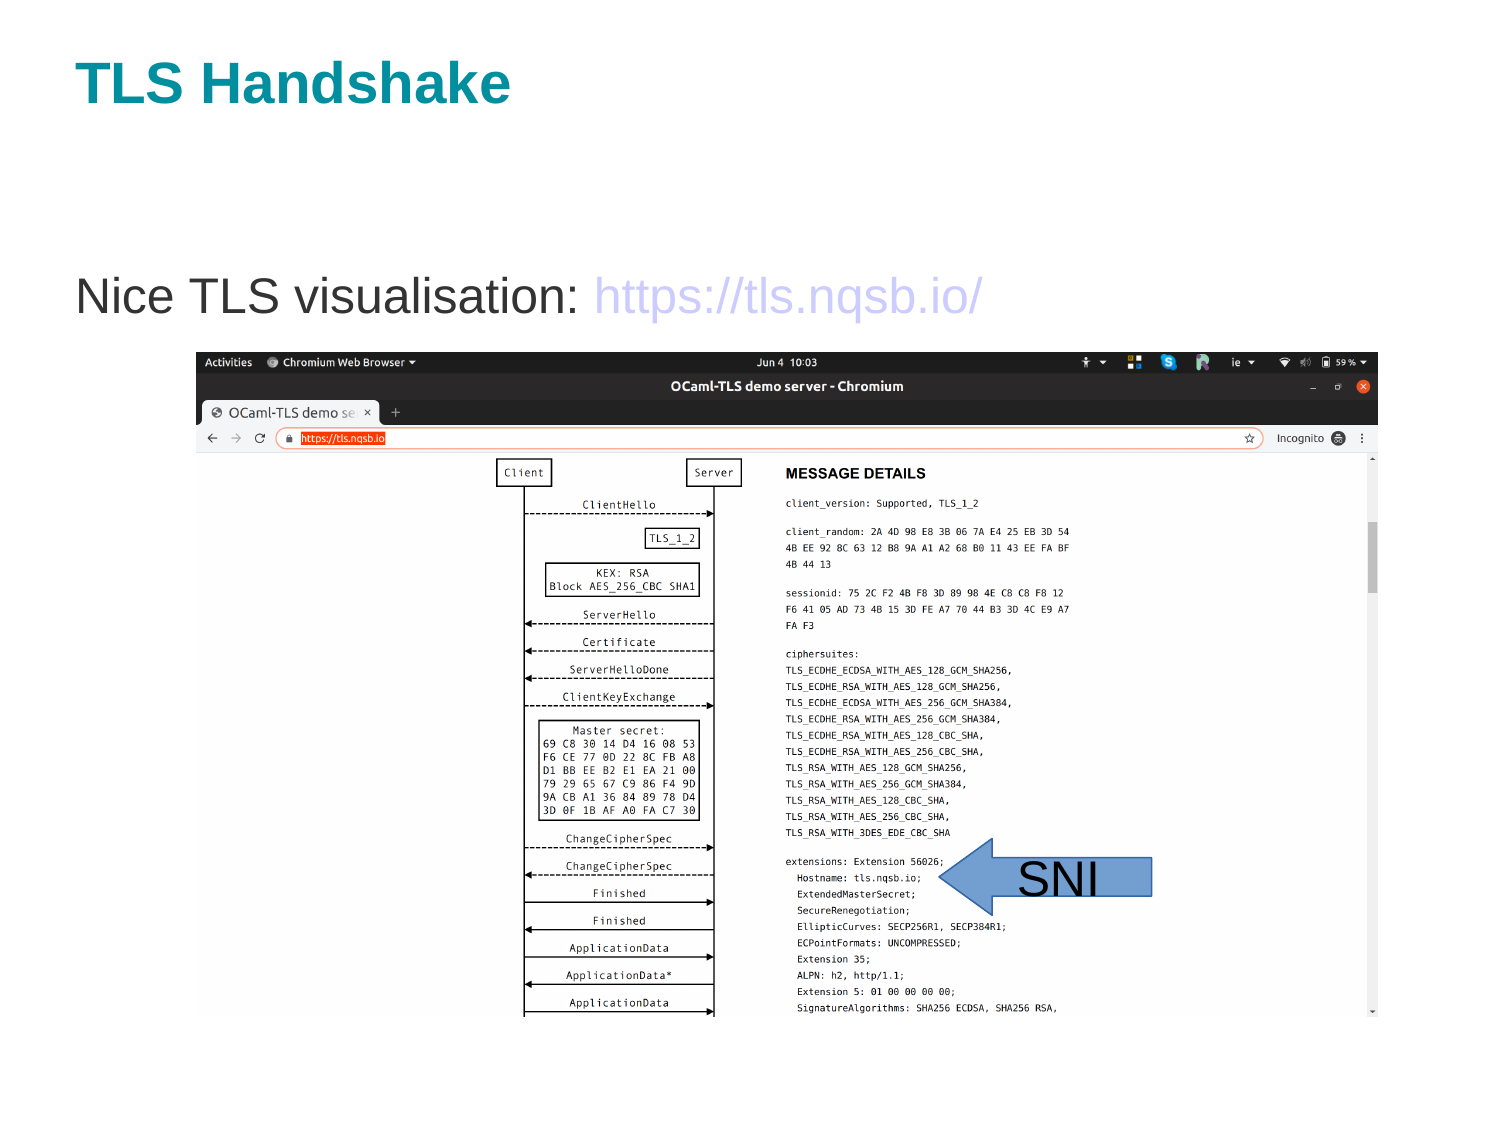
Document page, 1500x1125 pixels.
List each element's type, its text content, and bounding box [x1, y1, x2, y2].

text_box SNI [938, 838, 1152, 916]
text_box TLS Handshake [75, 44, 1426, 233]
text_box Nice TLS visualisation: https://tls.nqsb.io/ [75, 263, 1426, 916]
picture [196, 352, 1378, 1017]
